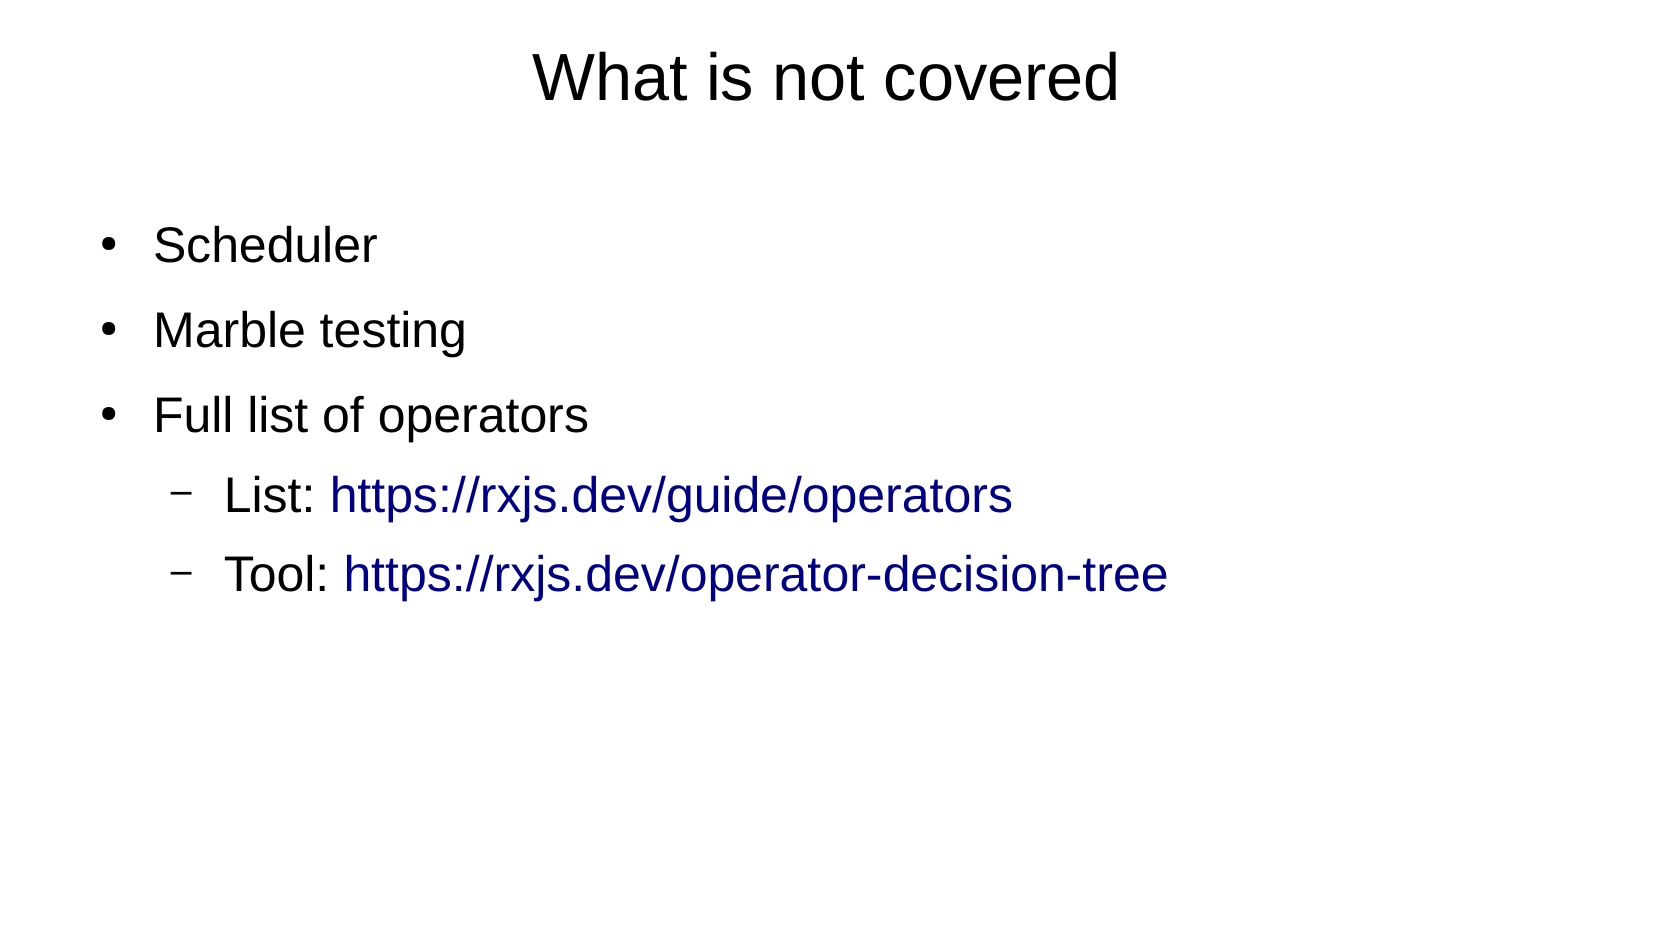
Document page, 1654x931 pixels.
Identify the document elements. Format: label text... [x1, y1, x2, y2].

list Scheduler Marble testing Full list of operators List: https://rxjs.dev/guide/operators Tool: https://rxjs.dev/operator-decision-tree [82, 217, 1571, 757]
title What is not covered [82, 37, 1571, 119]
